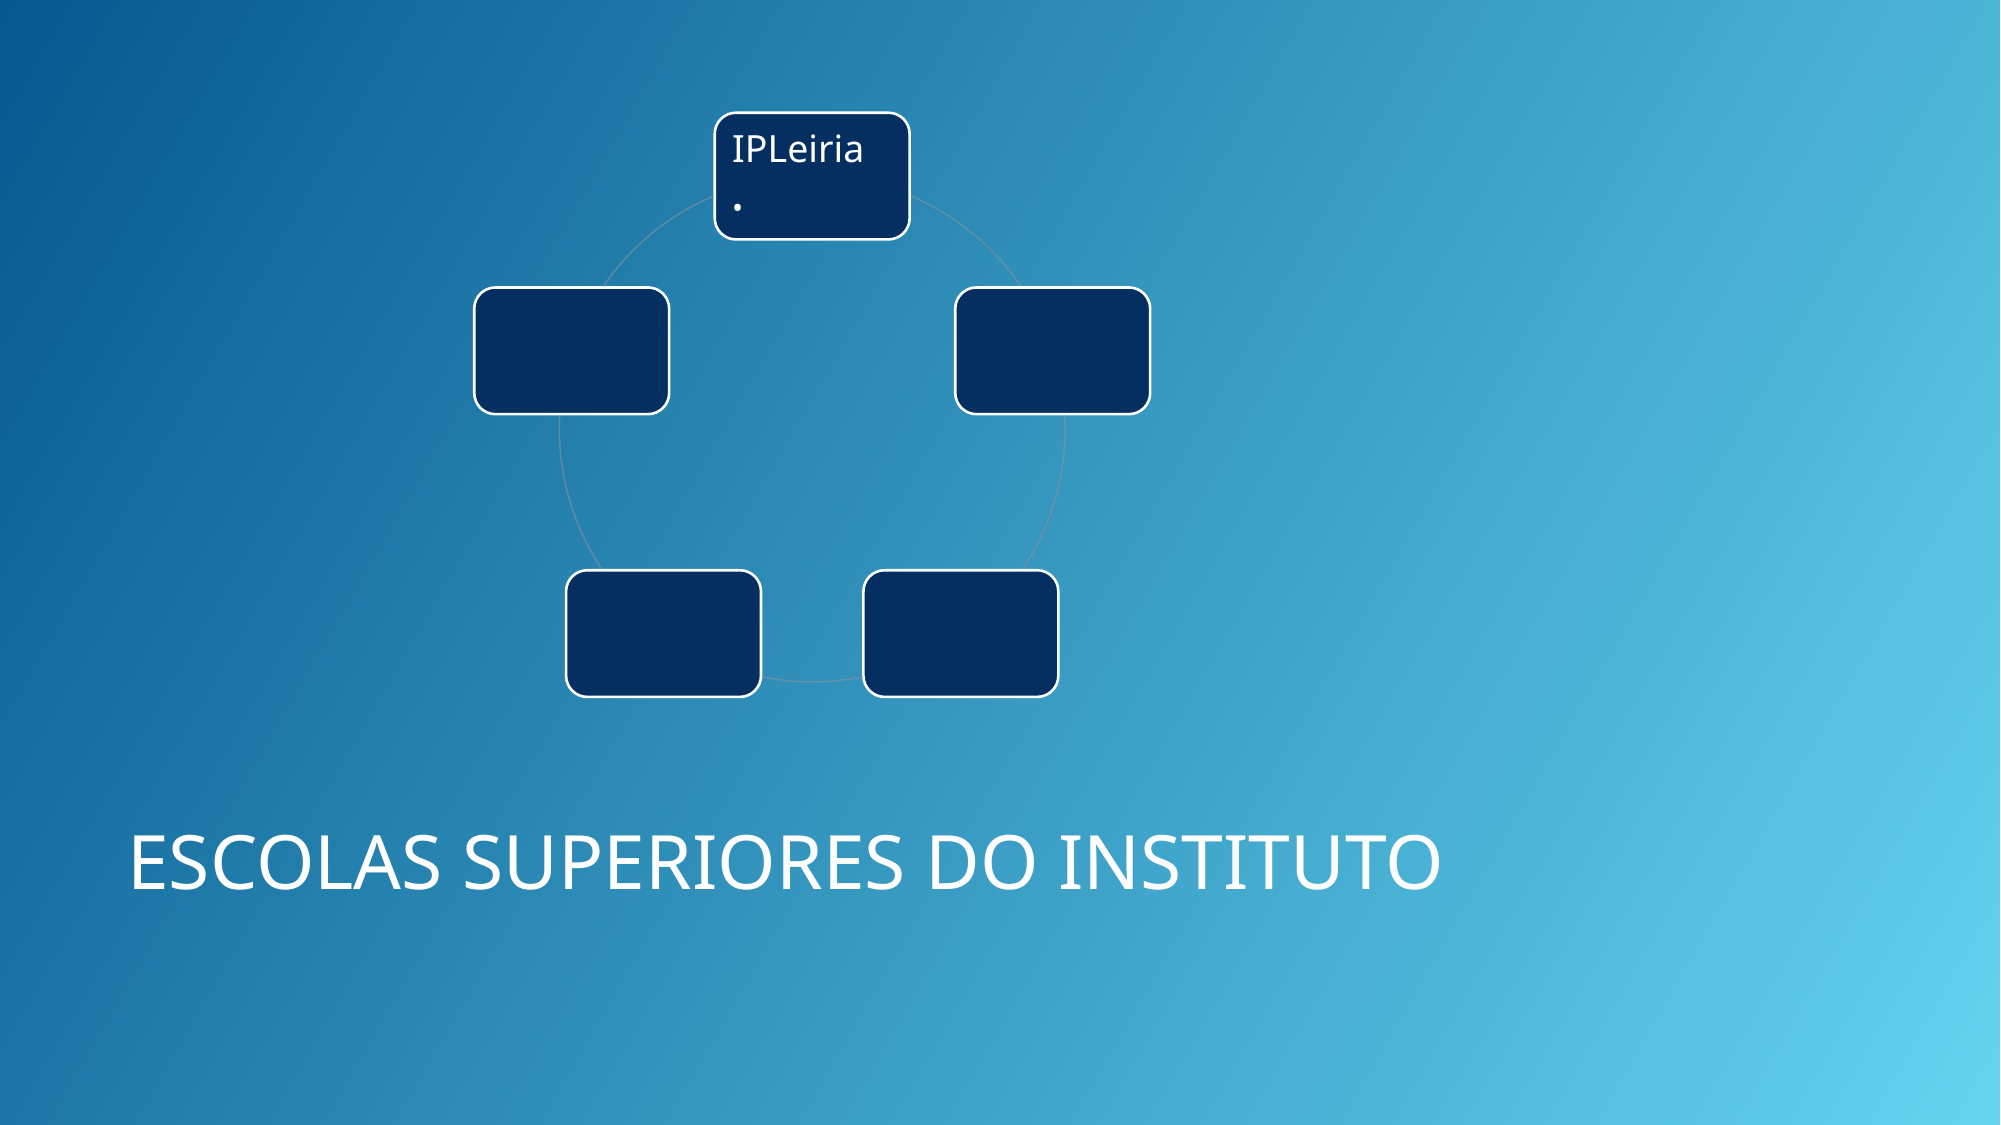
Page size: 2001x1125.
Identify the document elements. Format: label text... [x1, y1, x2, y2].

text_box [474, 287, 670, 415]
text_box [863, 570, 1059, 697]
text_box IPLeiria [714, 112, 910, 240]
title Escolas Superiores do Instituto [112, 736, 1513, 984]
text_box [566, 570, 761, 697]
text_box [955, 287, 1151, 415]
